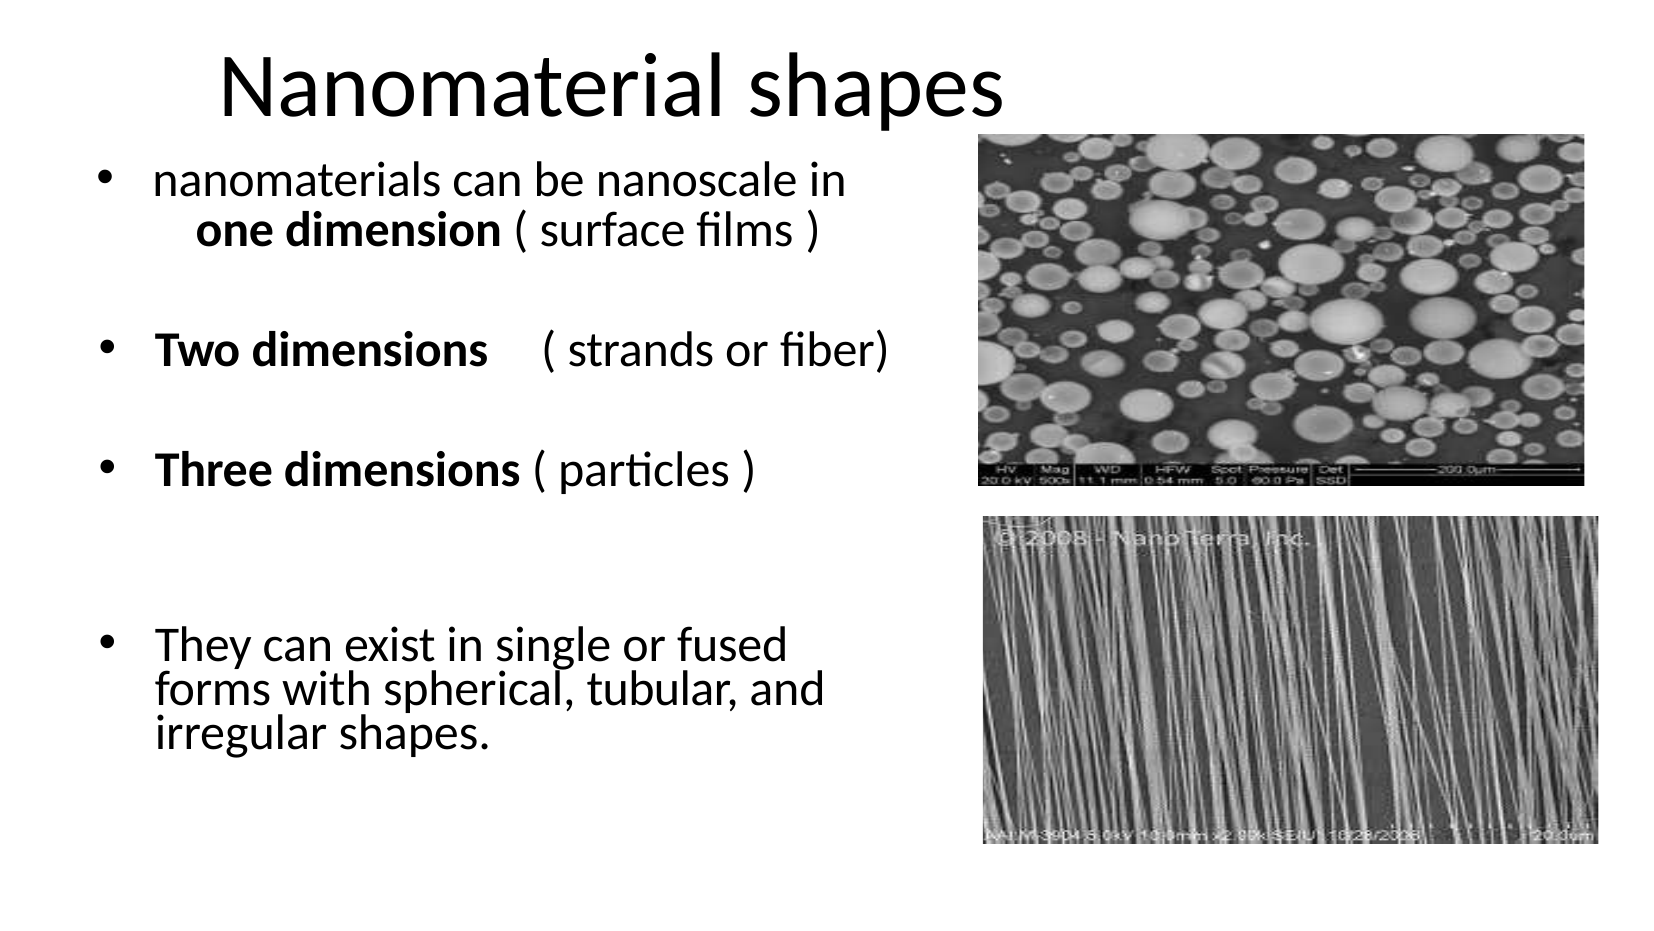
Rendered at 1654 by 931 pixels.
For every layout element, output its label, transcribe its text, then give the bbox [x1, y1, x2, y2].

text_box [978, 134, 1585, 486]
text_box [982, 516, 1599, 844]
title Nanomaterial shapes [68, 0, 1154, 157]
text_box nanomaterials can be nanoscale in one dimension ( surface films ) Two dimensions ( strands or fiber) Three dimensions ( particles ) They can exist in single or fused forms with spherical, tubular, and irregular shapes. [96, 154, 937, 760]
